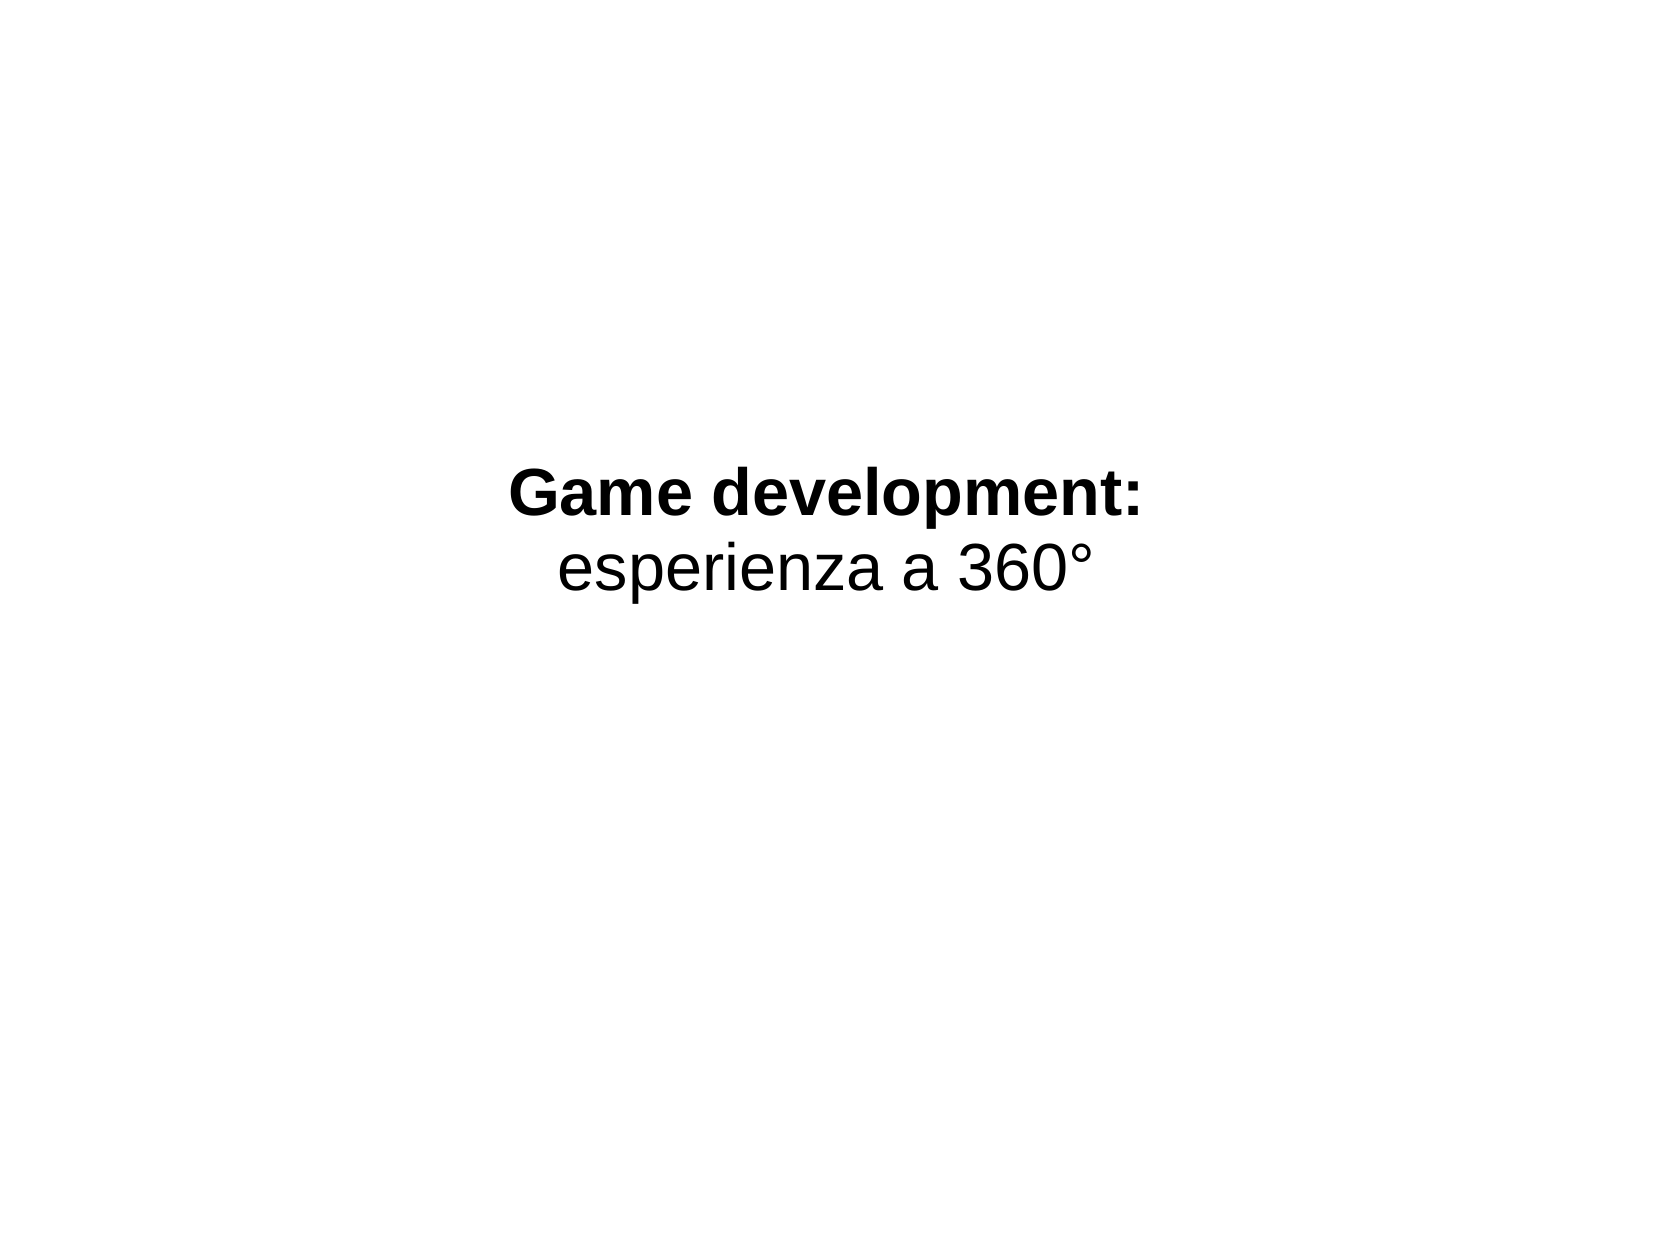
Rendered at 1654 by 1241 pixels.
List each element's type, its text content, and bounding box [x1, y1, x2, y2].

subtitle Game development: esperienza a 360° [82, 49, 1571, 1010]
